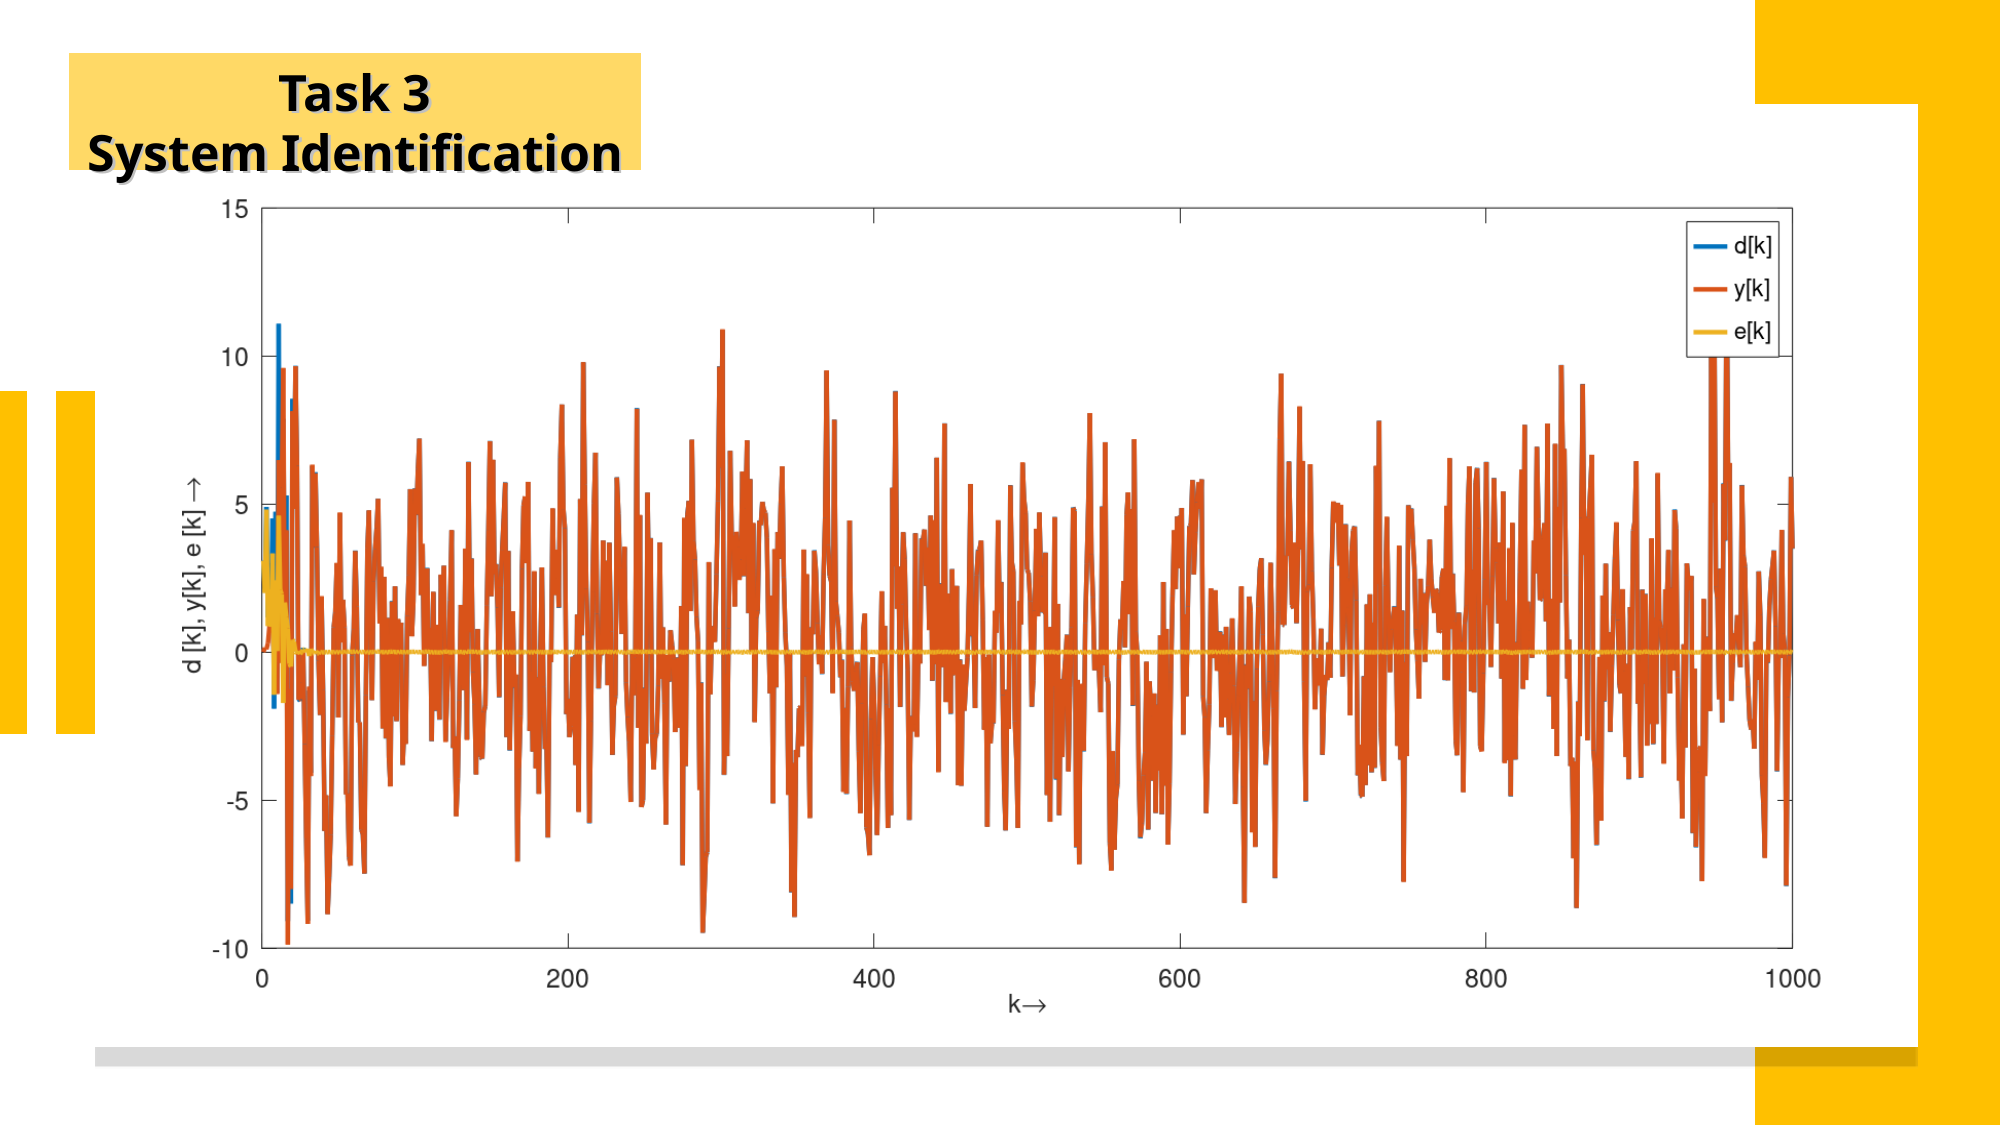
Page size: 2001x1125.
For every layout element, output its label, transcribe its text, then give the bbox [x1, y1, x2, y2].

text_box [0, 0, 2000, 1125]
picture [145, 167, 1905, 1022]
text_box Task 3 System Identification [71, 54, 640, 169]
